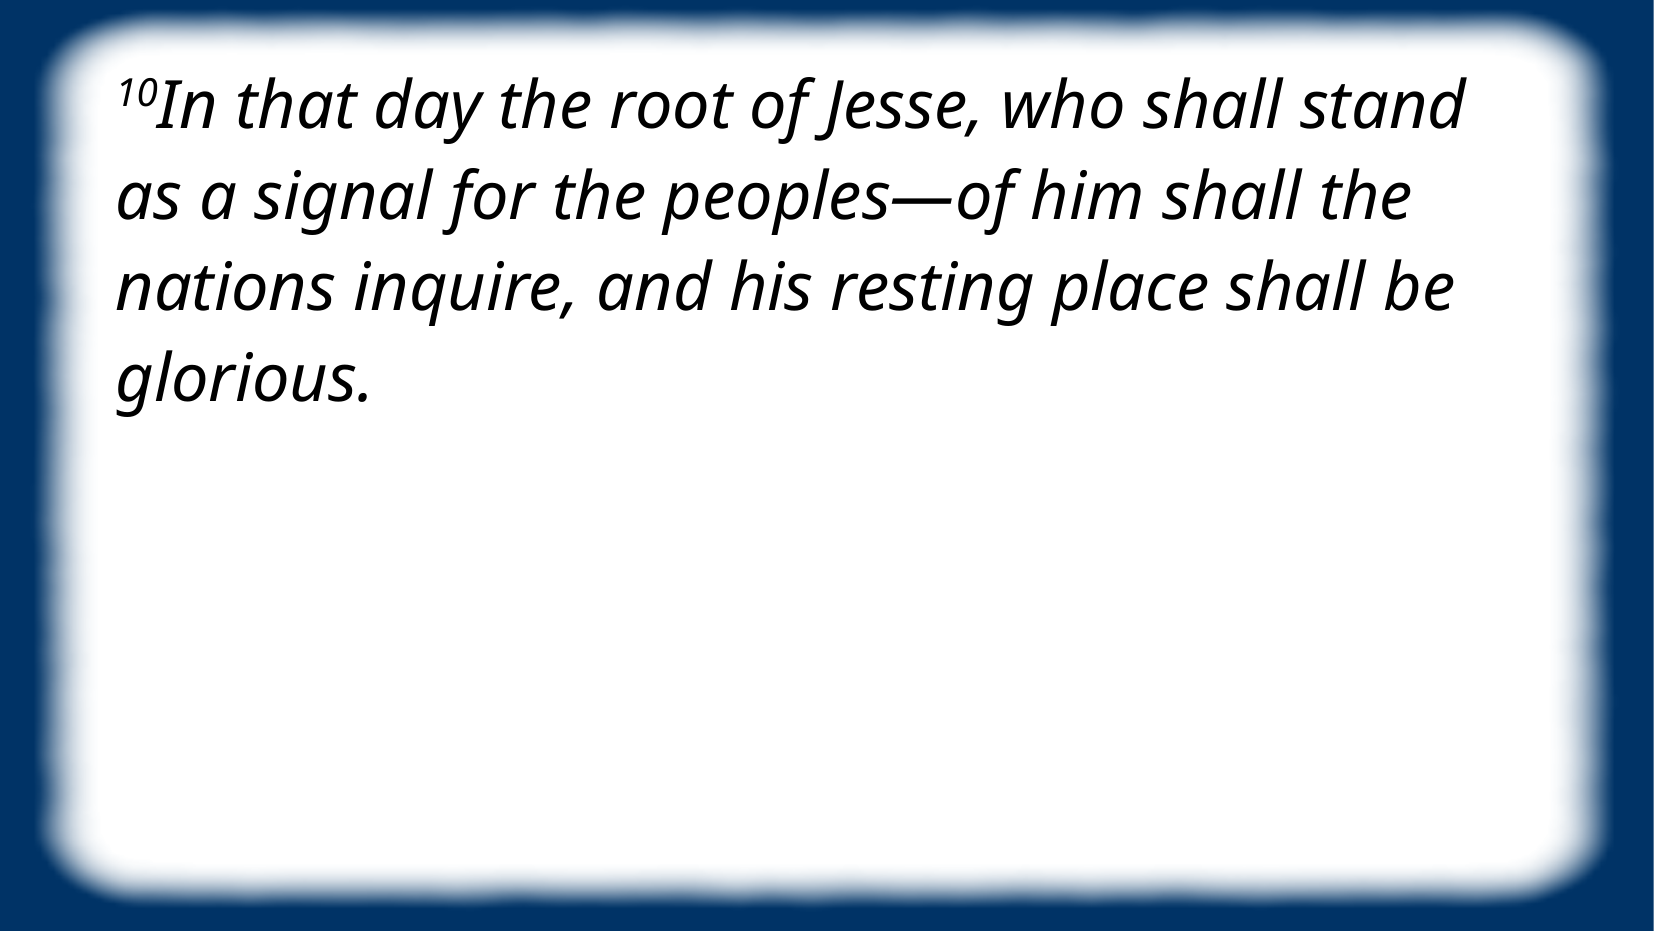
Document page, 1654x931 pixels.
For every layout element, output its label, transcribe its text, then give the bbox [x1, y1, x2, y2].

picture [0, 0, 1654, 931]
text_box 10In that day the root of Jesse, who shall stand as a signal for the peoples—of him shall the nations inquire, and his resting place shall be glorious. [100, 50, 1554, 421]
